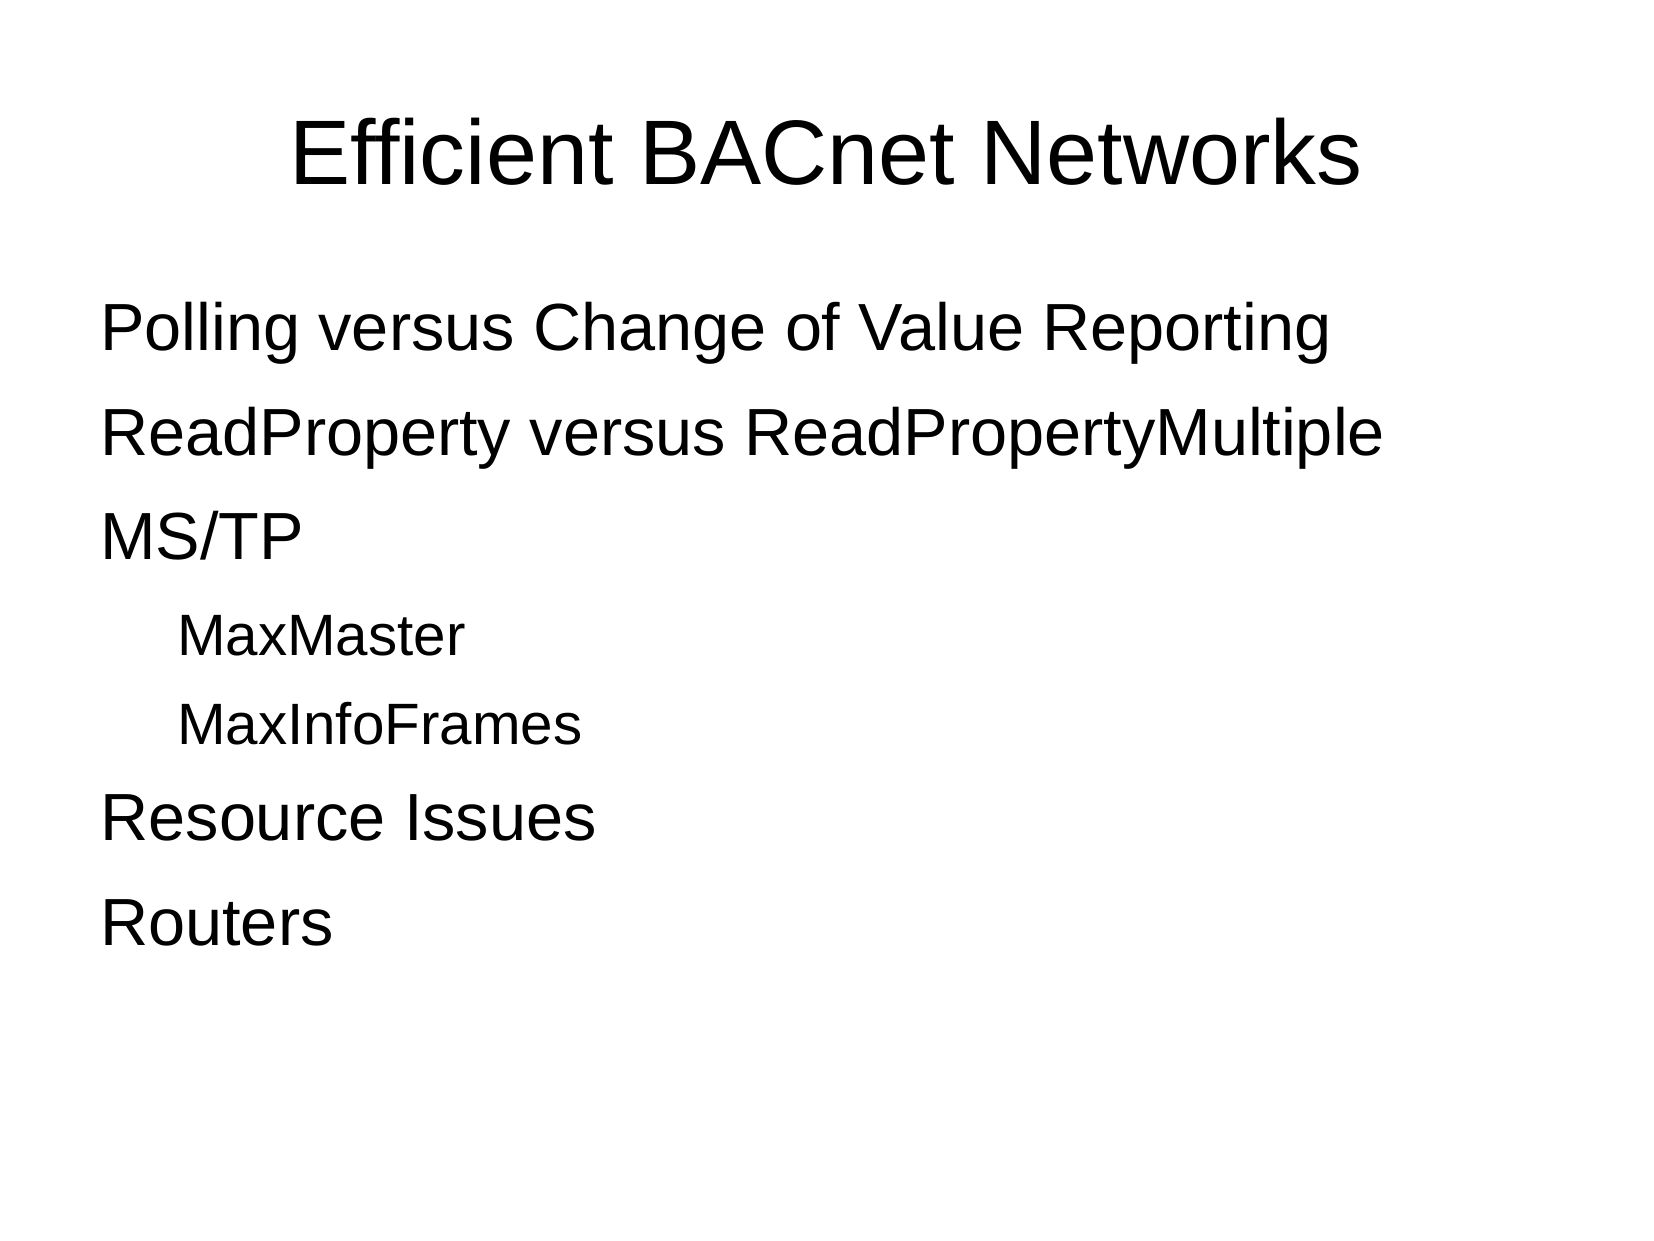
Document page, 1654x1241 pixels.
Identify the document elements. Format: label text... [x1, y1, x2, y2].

title Efficient BACnet Networks [82, 56, 1571, 250]
list Polling versus Change of Value Reporting ReadProperty versus ReadPropertyMultiple MS/TP MaxMaster MaxInfoFrames Resource Issues Routers [82, 290, 1571, 1094]
